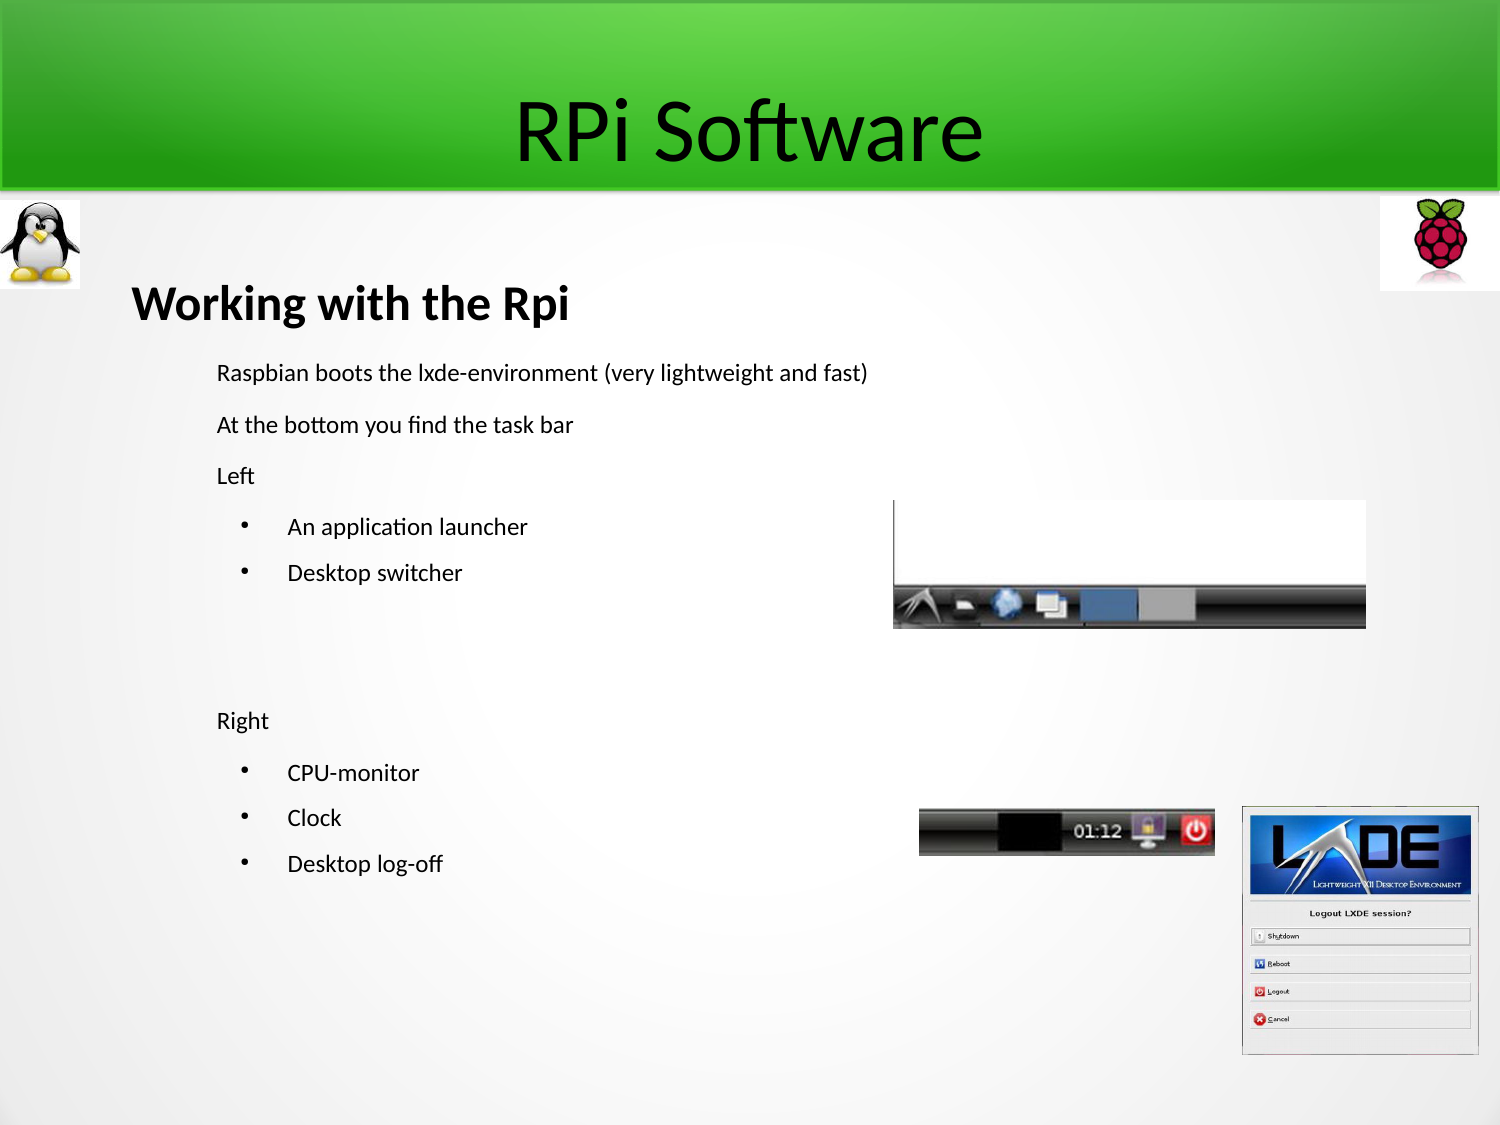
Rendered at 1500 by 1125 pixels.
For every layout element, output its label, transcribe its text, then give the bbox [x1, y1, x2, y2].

picture [893, 500, 1366, 629]
picture [1242, 806, 1479, 1055]
list Working with the Rpi Raspbian boots the lxde-environment (very lightweight and fast) At the bottom you find the task bar Left An application launcher Desktop switcher Right CPU-monitor Clock Desktop log-off [60, 262, 1411, 1100]
title RPi Software [75, 45, 1425, 233]
picture [919, 808, 1215, 856]
picture [1380, 196, 1500, 291]
picture [0, 200, 80, 289]
